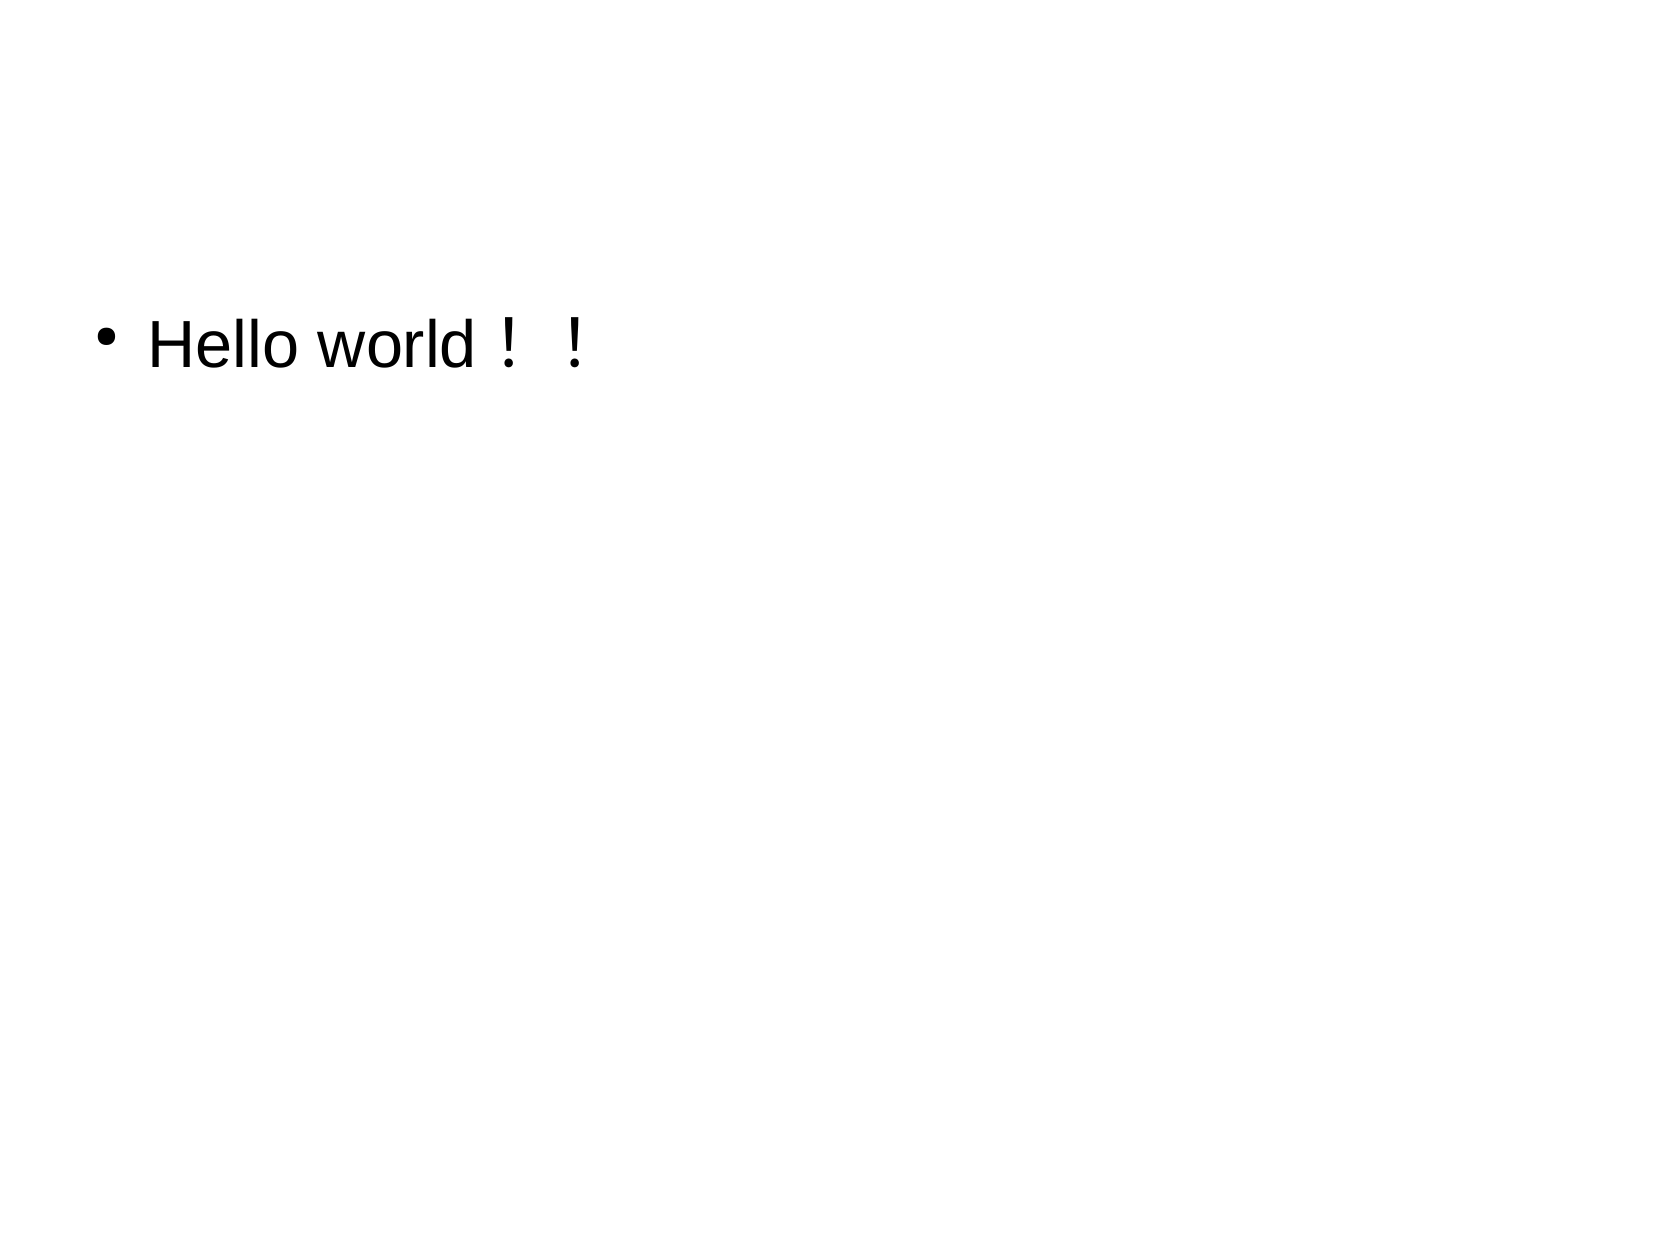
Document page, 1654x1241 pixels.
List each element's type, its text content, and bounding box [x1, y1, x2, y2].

list Hello world！！ [76, 290, 1565, 1010]
